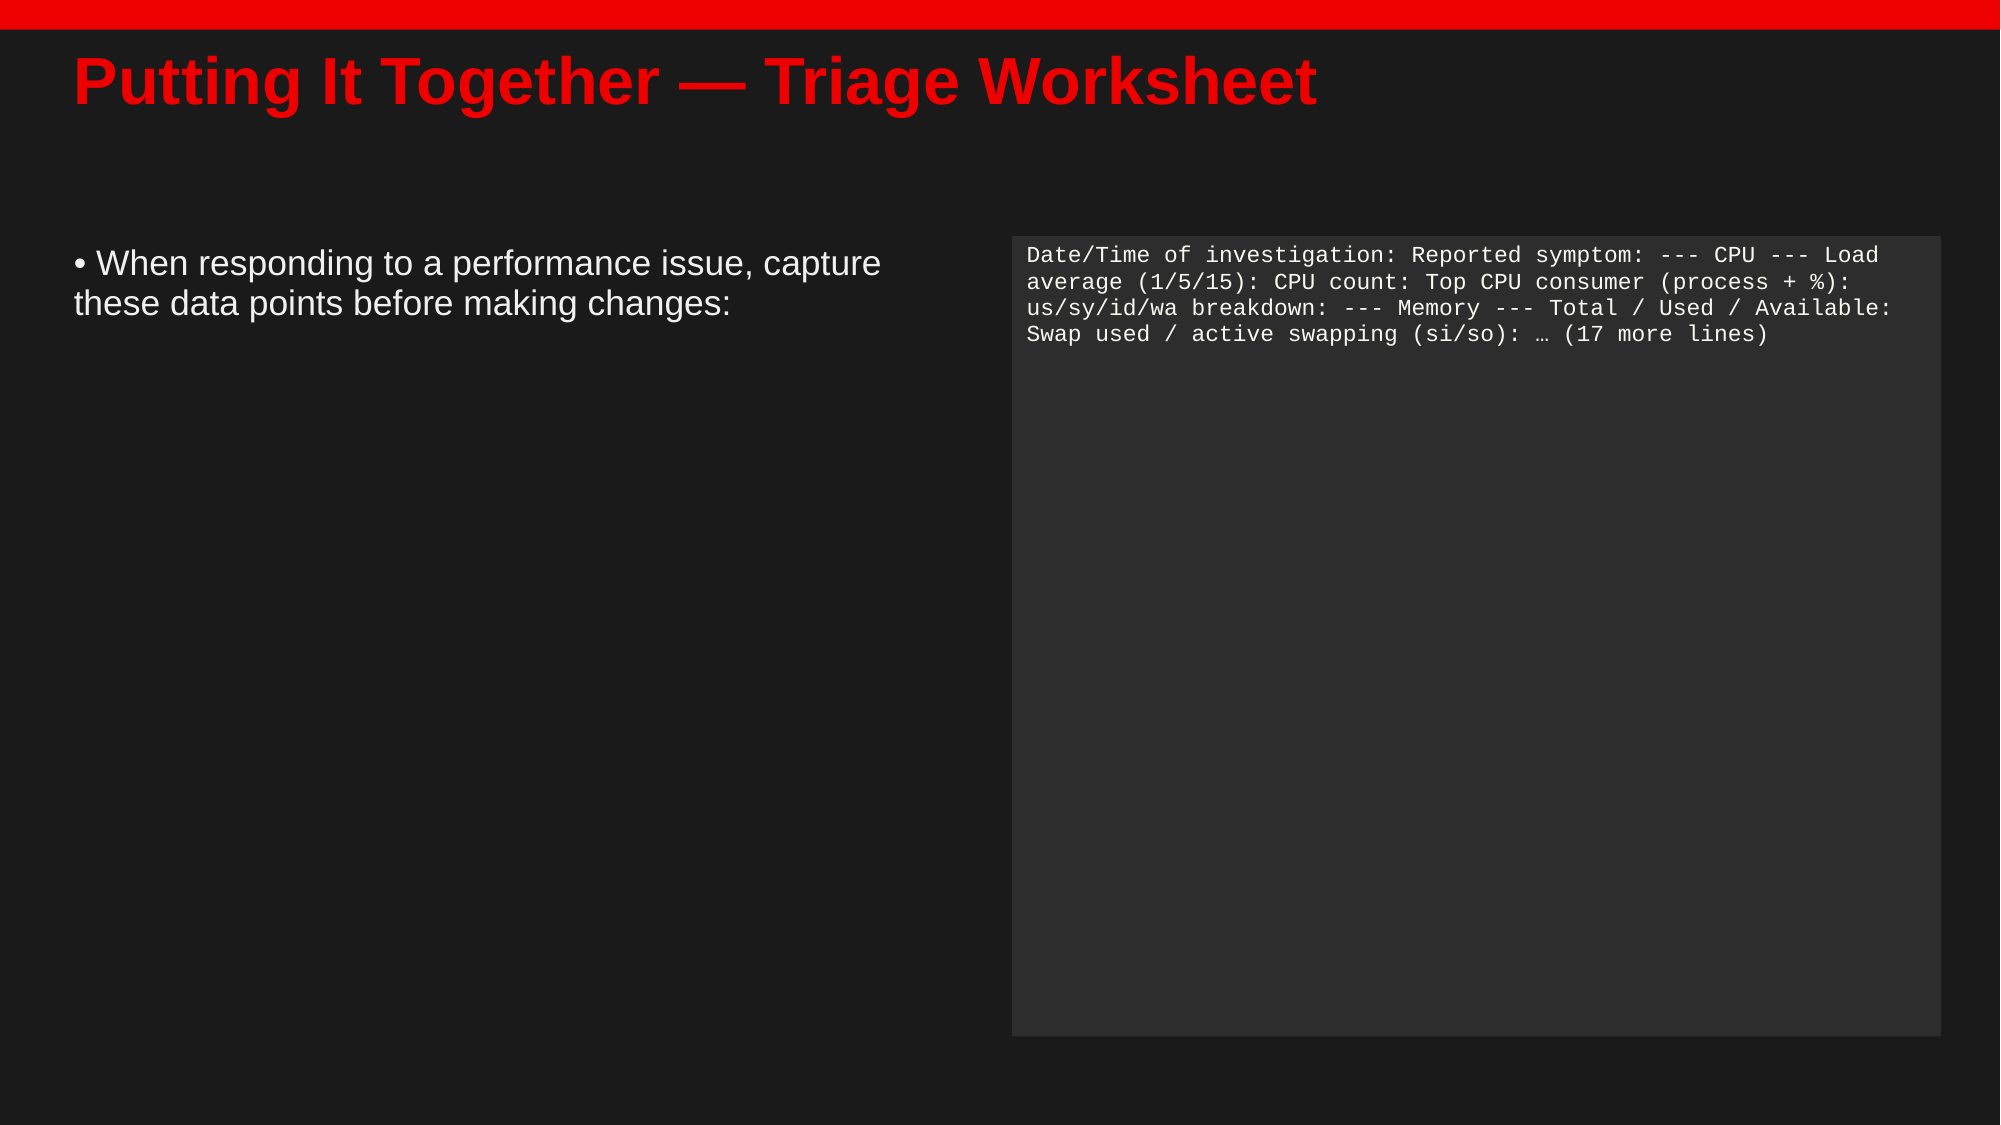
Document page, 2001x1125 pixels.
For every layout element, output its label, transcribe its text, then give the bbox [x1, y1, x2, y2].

text_box • When responding to a performance issue, capture these data points before making changes: [59, 236, 989, 1037]
text_box [0, 0, 2001, 30]
text_box Date/Time of investigation: Reported symptom: --- CPU --- Load average (1/5/15): CPU count: Top CPU consumer (process + %): us/sy/id/wa breakdown: --- Memory --- Total / Used / Available: Swap used / active swapping (si/so): … (17 more lines) [1011, 236, 1942, 1037]
text_box Putting It Together — Triage Worksheet [59, 36, 1942, 208]
